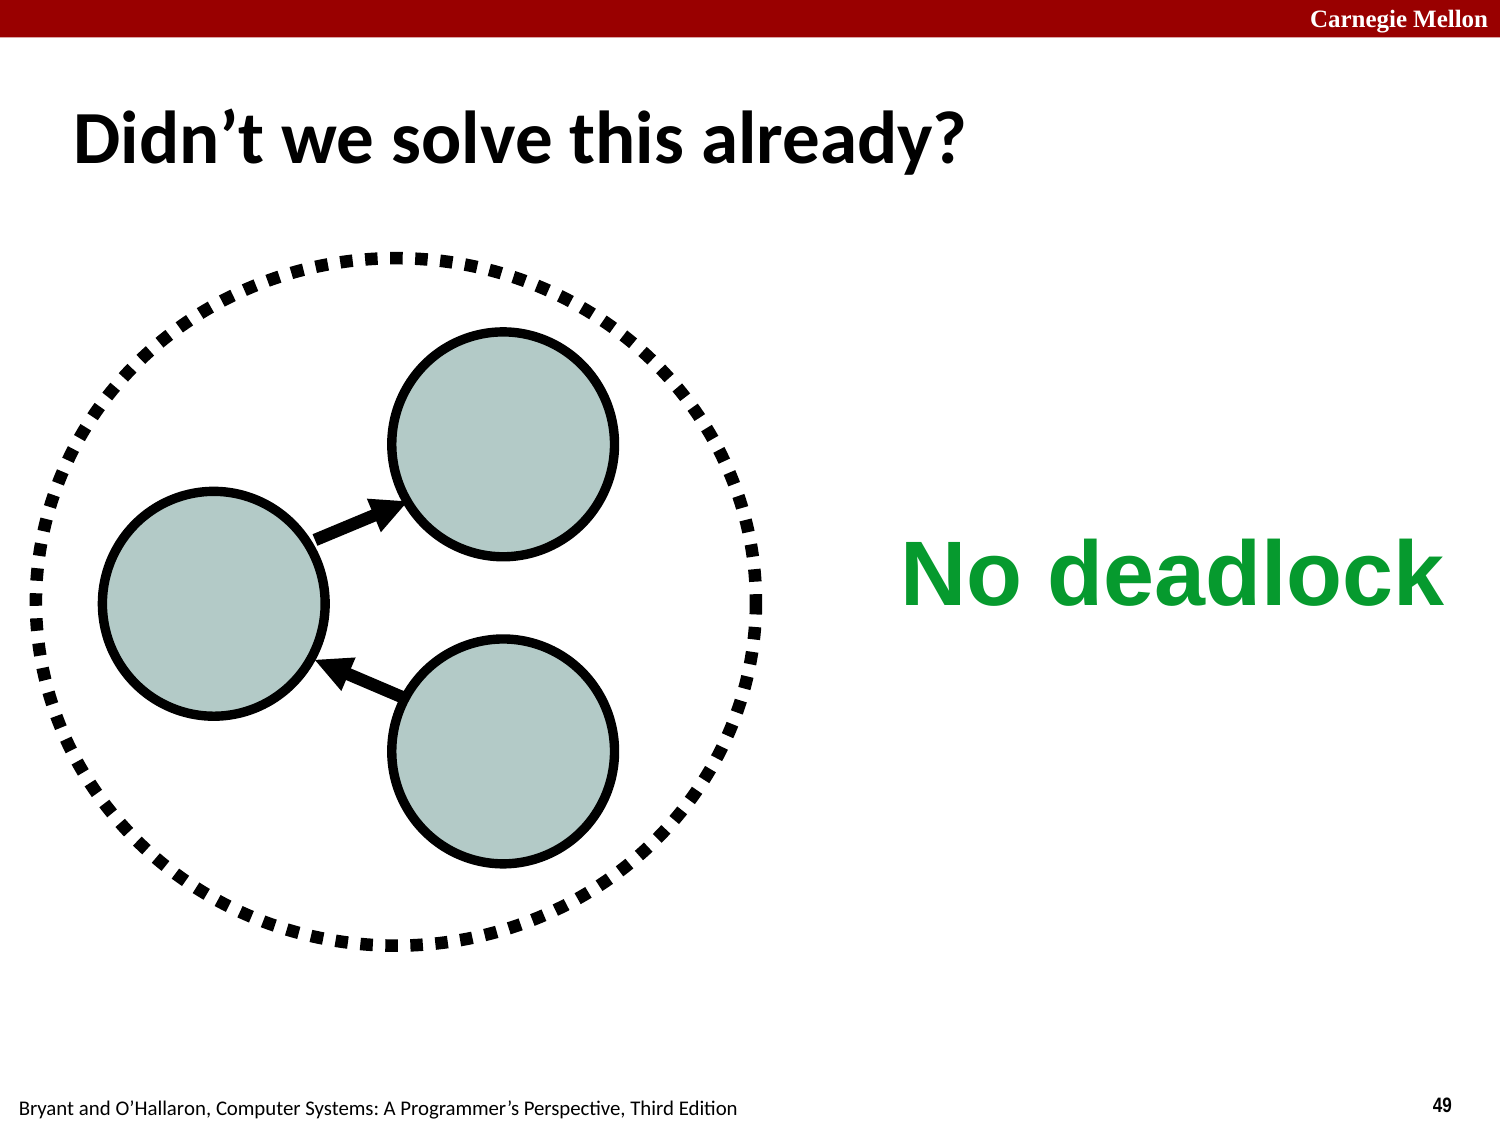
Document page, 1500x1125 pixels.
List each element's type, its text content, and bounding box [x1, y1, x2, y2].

text_box [102, 491, 326, 717]
text_box [391, 331, 615, 557]
text_box No deadlock [885, 515, 1500, 633]
text_box [391, 638, 615, 864]
title Didn’t we solve this already? [58, 71, 1304, 197]
